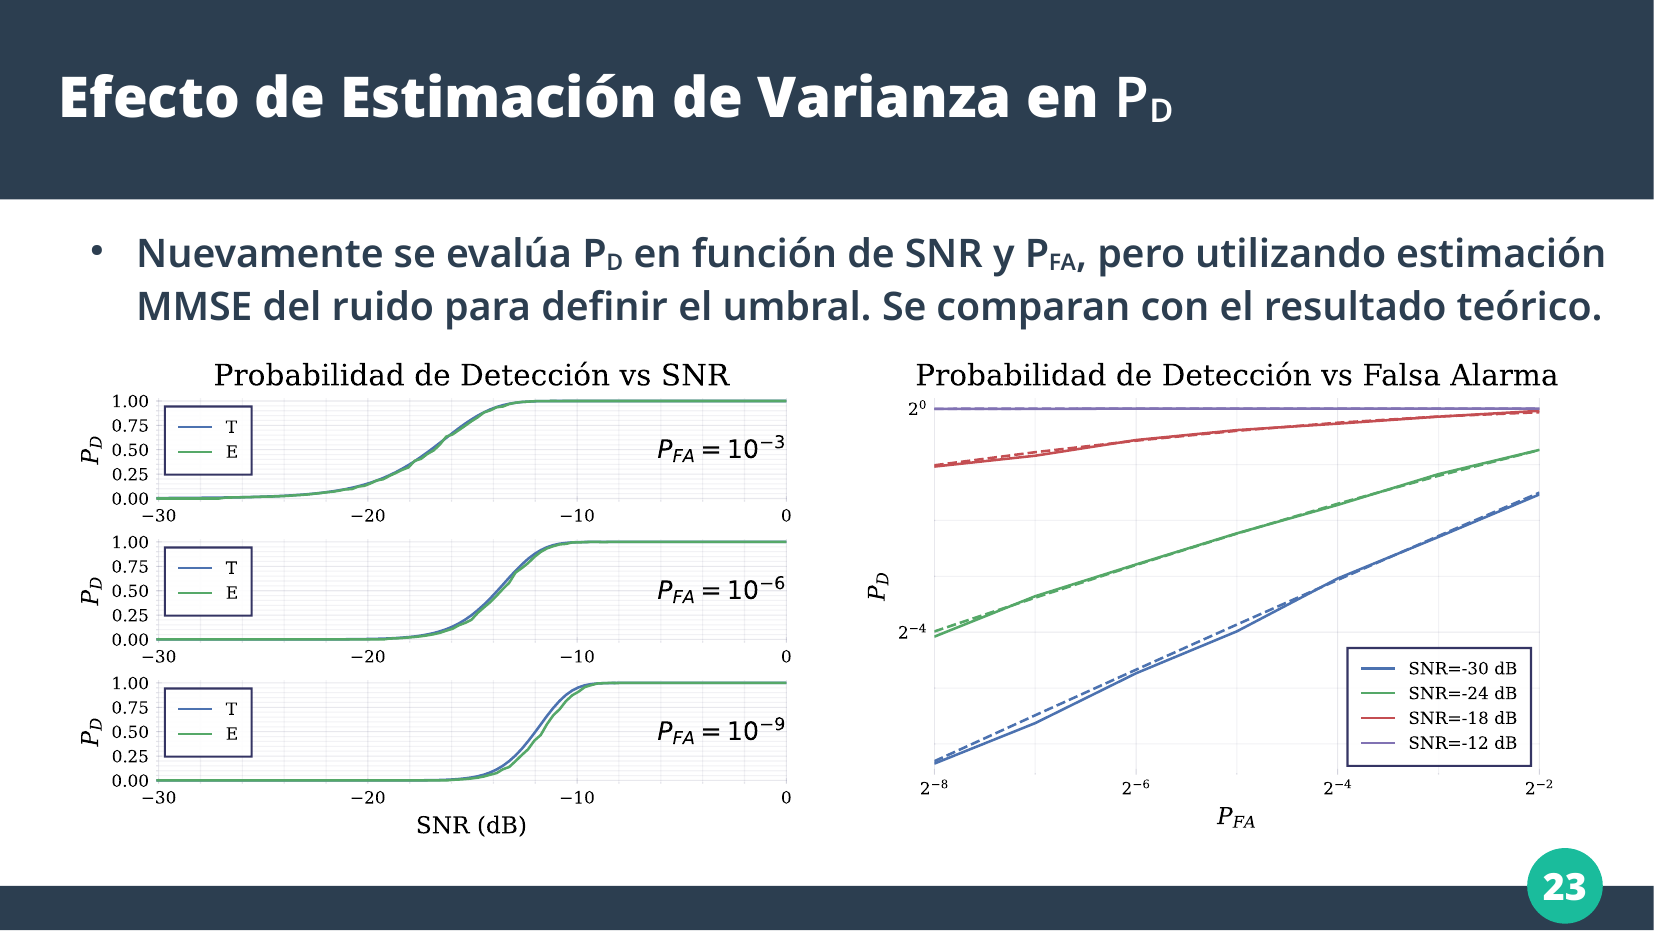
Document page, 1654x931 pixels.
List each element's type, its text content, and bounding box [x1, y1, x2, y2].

picture [854, 357, 1587, 846]
list Nuevamente se evalúa PD en función de SNR y PFA, pero utilizando estimación MMSE del ruido para definir el umbral. Se comparan con el resultado teórico. [75, 225, 1613, 338]
picture [67, 357, 800, 846]
title Efecto de Estimación de Varianza en PD [59, 37, 1595, 155]
